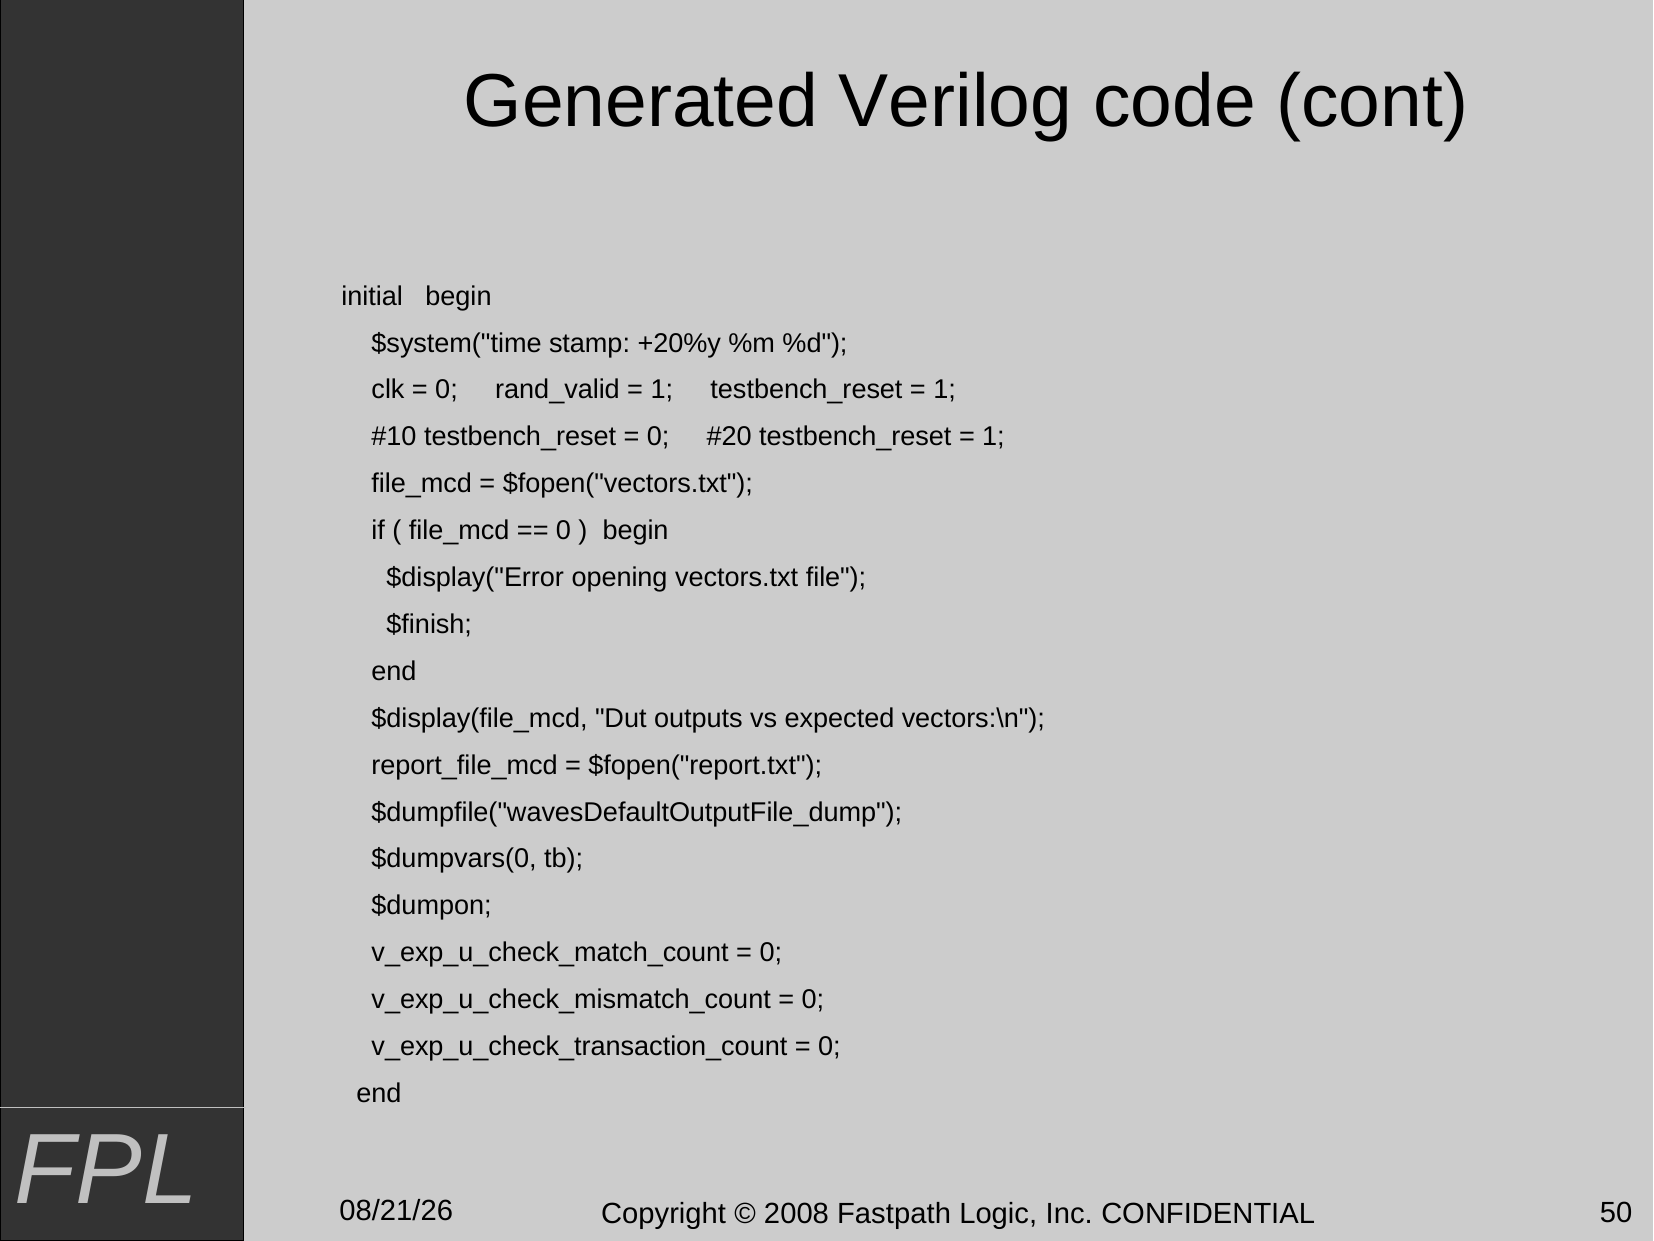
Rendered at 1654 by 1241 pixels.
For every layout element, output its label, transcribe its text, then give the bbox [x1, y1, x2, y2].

title Generated Verilog code (cont) [415, 0, 1518, 201]
subtitle initial begin $system("time stamp: +20%y %m %d"); clk = 0; rand_valid = 1; testbench_reset = 1; #10 testbench_reset = 0; #20 testbench_reset = 1; file_mcd = $fopen("vectors.txt"); if ( file_mcd == 0 ) begin $display("Error opening vectors.txt file"); $finish; end $display(file_mcd, "Dut outputs vs expected vectors:\n"); report_file_mcd = $fopen("report.txt"); $dumpfile("wavesDefaultOutputFile_dump"); $dumpvars(0, tb); $dumpon; v_exp_u_check_match_count = 0; v_exp_u_check_mismatch_count = 0; v_exp_u_check_transaction_count = 0; end [341, 176, 1653, 1213]
